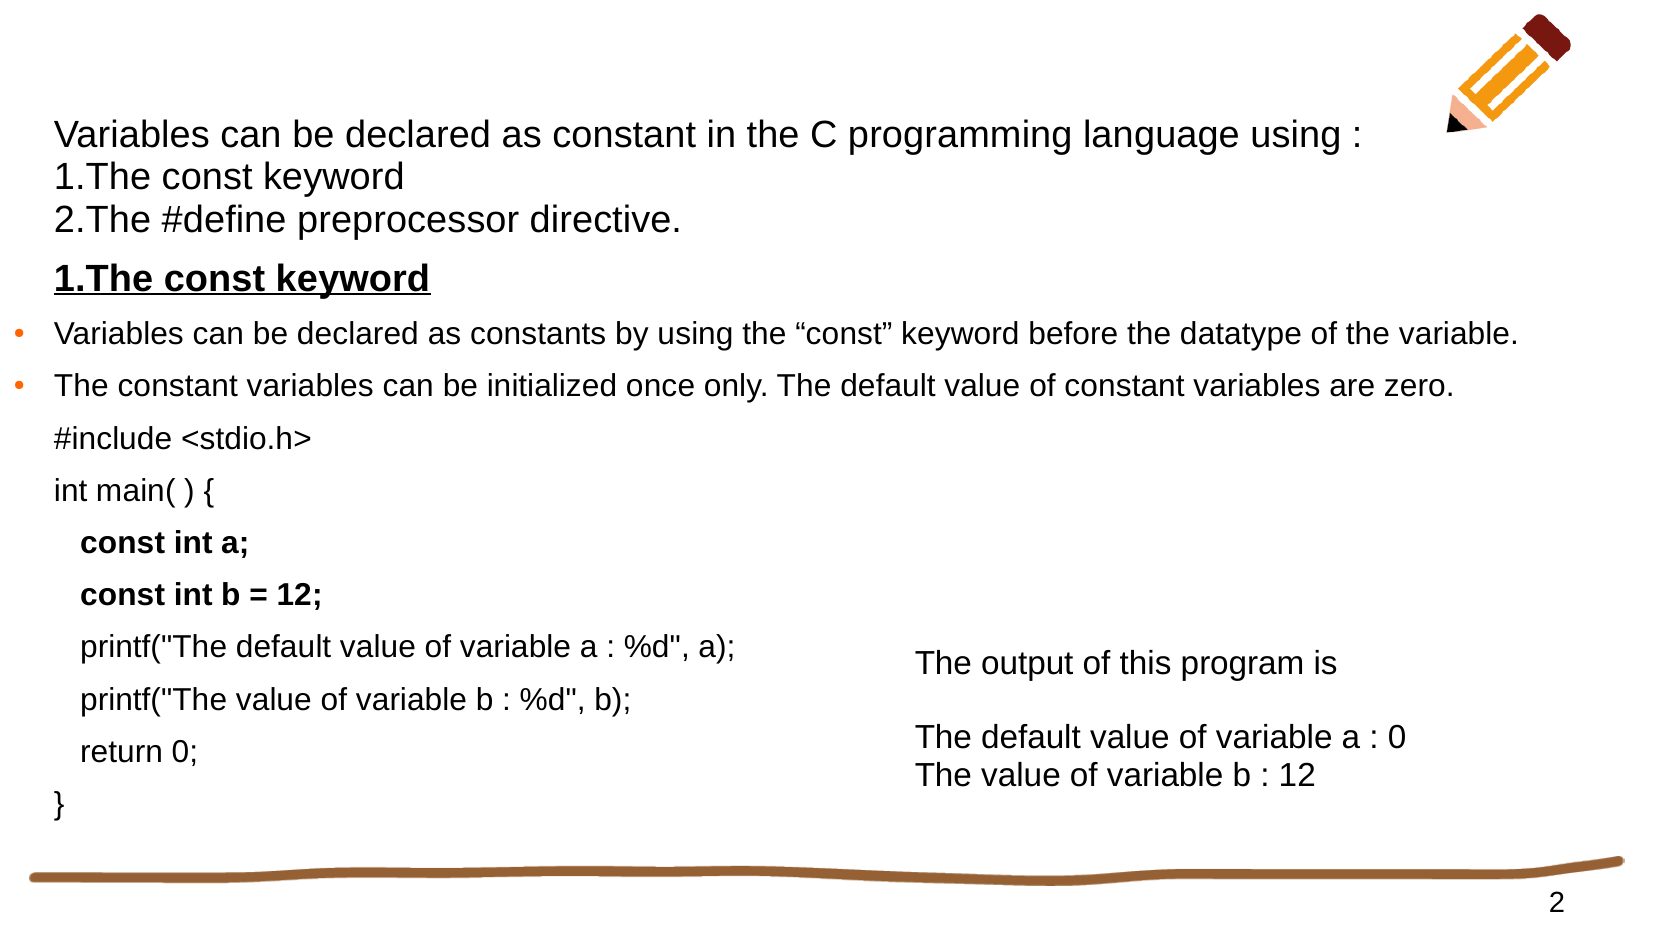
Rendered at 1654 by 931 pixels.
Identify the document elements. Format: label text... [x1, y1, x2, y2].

picture [1446, 14, 1571, 133]
text_box The output of this program is The default value of variable a : 0 The value of variable b : 12 [900, 637, 1501, 801]
list Variables can be declared as constant in the C programming language using : 1.The const keyword 2.The #define preprocessor directive. 1.The const keyword Variables can be declared as constants by using the “const” keyword before the datatype of the variable. The constant variables can be initialized once only. The default value of constant variables are zero. #include <stdio.h> int main( ) { const int a; const int b = 12; printf("The default value of variable a : %d", a); printf("The value of variable b : %d", b); return 0; } [0, 112, 1538, 863]
picture [29, 856, 1625, 886]
